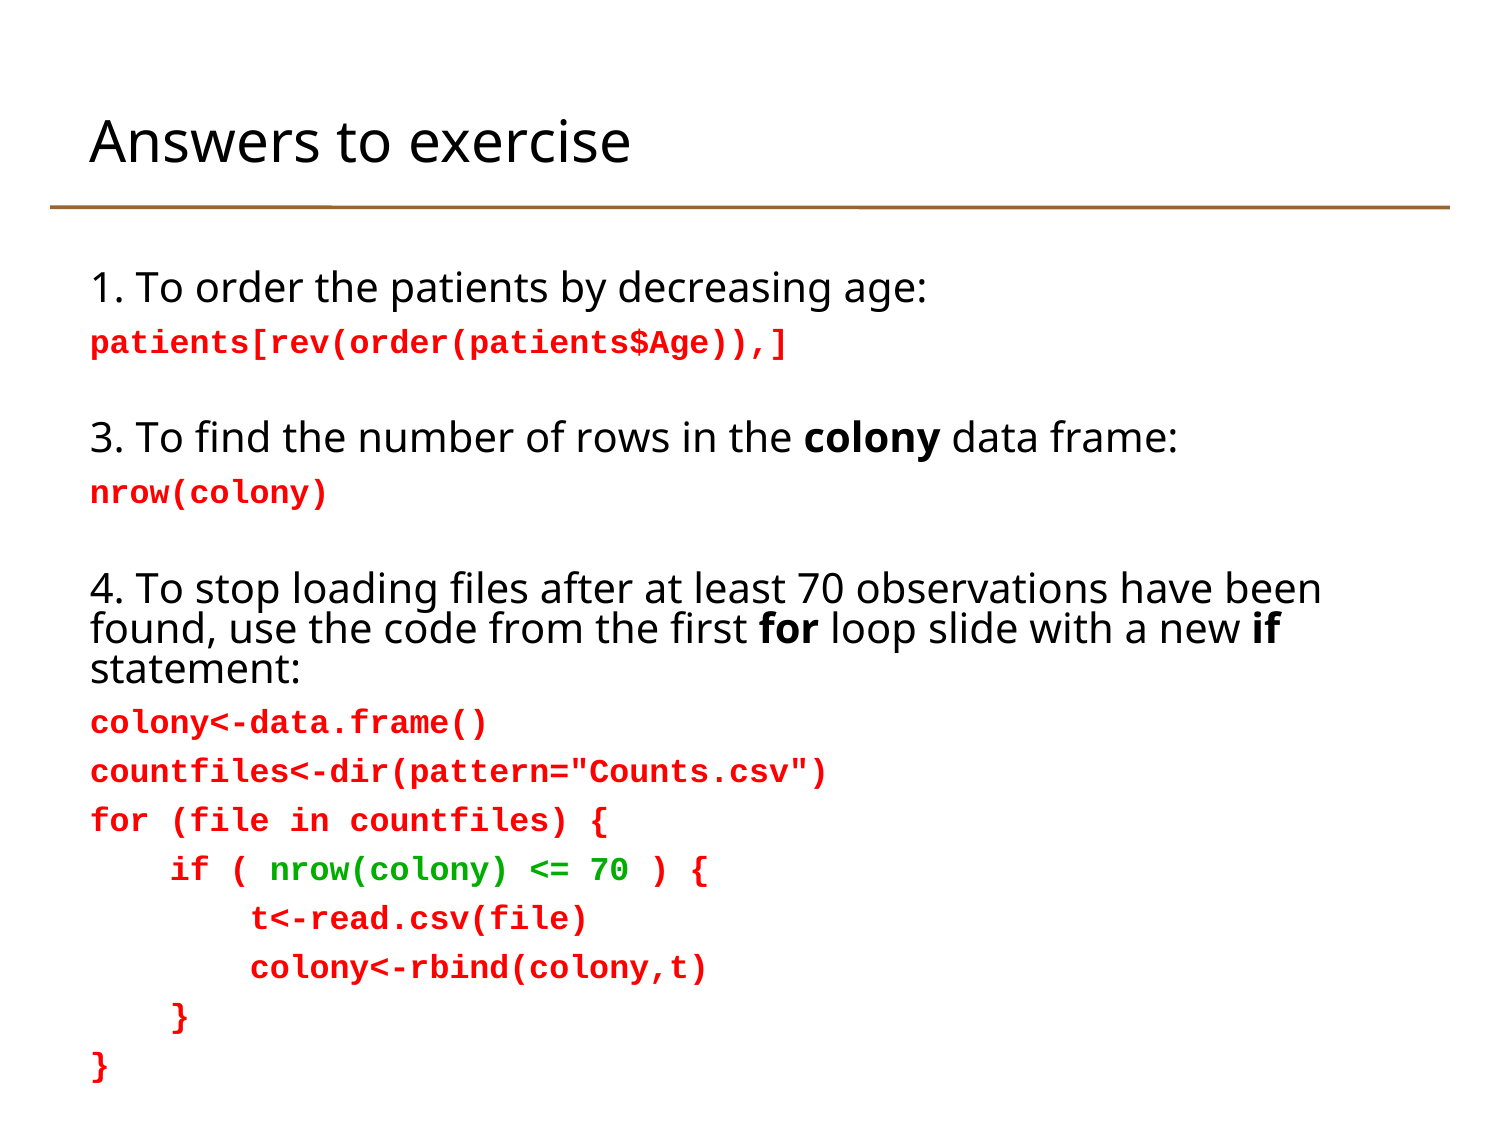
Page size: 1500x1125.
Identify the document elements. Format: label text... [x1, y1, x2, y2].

text_box Answers to exercise [75, 44, 1425, 233]
text_box 1. To order the patients by decreasing age: patients[rev(order(patients$Age)),] 3. To find the number of rows in the colony data frame: nrow(colony) 4. To stop loading files after at least 70 observations have been found, use the code from the first for loop slide with a new if statement: colony<-data.frame() countfiles<-dir(pattern="Counts.csv") for (file in countfiles) { if ( nrow(colony) <= 70 ) { t<-read.csv(file) colony<-rbind(colony,t) } } [75, 262, 1426, 1005]
